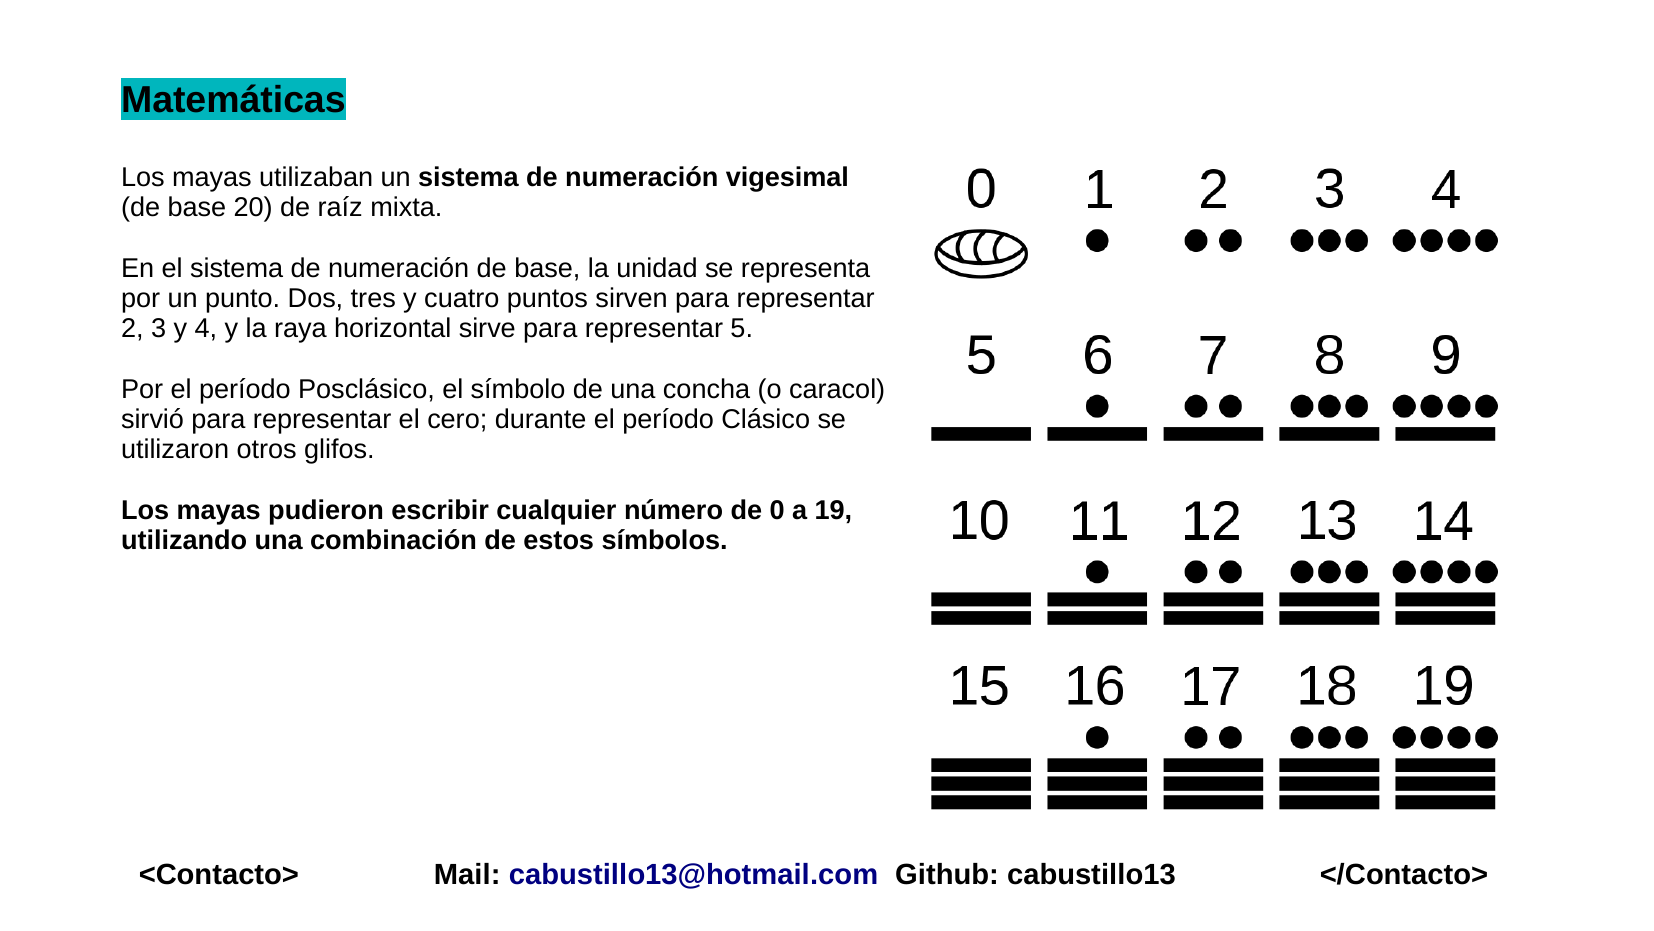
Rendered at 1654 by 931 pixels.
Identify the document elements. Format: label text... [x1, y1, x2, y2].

text_box Matemáticas Los mayas utilizaban un sistema de numeración vigesimal (de base 20) de raíz mixta. En el sistema de numeración de base, la unidad se representa por un punto. Dos, tres y cuatro puntos sirven para representar 2, 3 y 4, y la raya horizontal sirve para representar 5. Por el período Posclásico, el símbolo de una concha (o caracol) sirvió para representar el cero; durante el período Clásico se utilizaron otros glifos. Los mayas pudieron escribir cualquier número de 0 a 19, utilizando una combinación de estos símbolos. [106, 70, 1571, 711]
picture [925, 153, 1501, 817]
text_box <Contacto> Mail: cabustillo13@hotmail.com Github: cabustillo13 </Contacto> [124, 850, 1654, 898]
